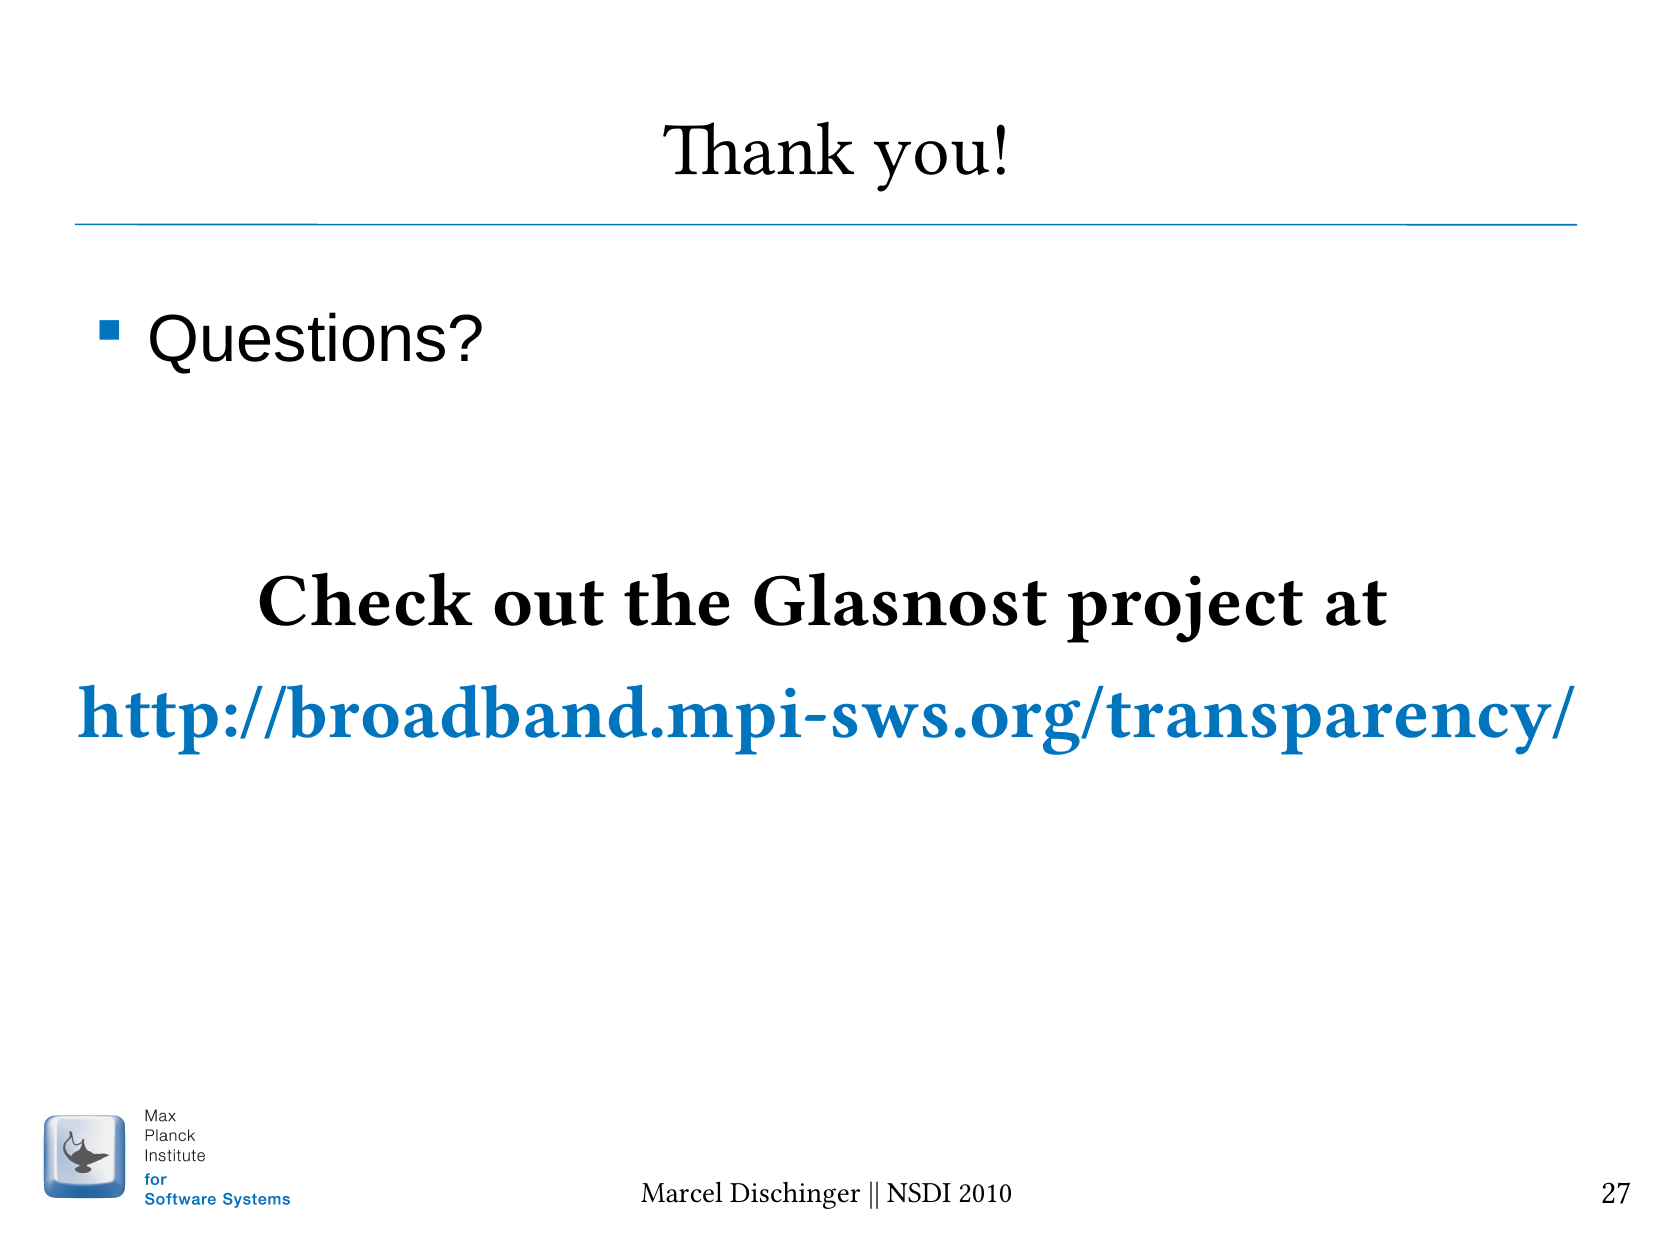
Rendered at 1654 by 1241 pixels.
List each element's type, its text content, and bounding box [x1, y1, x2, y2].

title Thank you! [54, 51, 1621, 252]
list Check out the Glasnost project at http://broadband.mpi-sws.org/transparency/ [77, 532, 1579, 1104]
list Questions? [77, 1104, 1579, 1180]
list Questions? [77, 277, 1579, 532]
